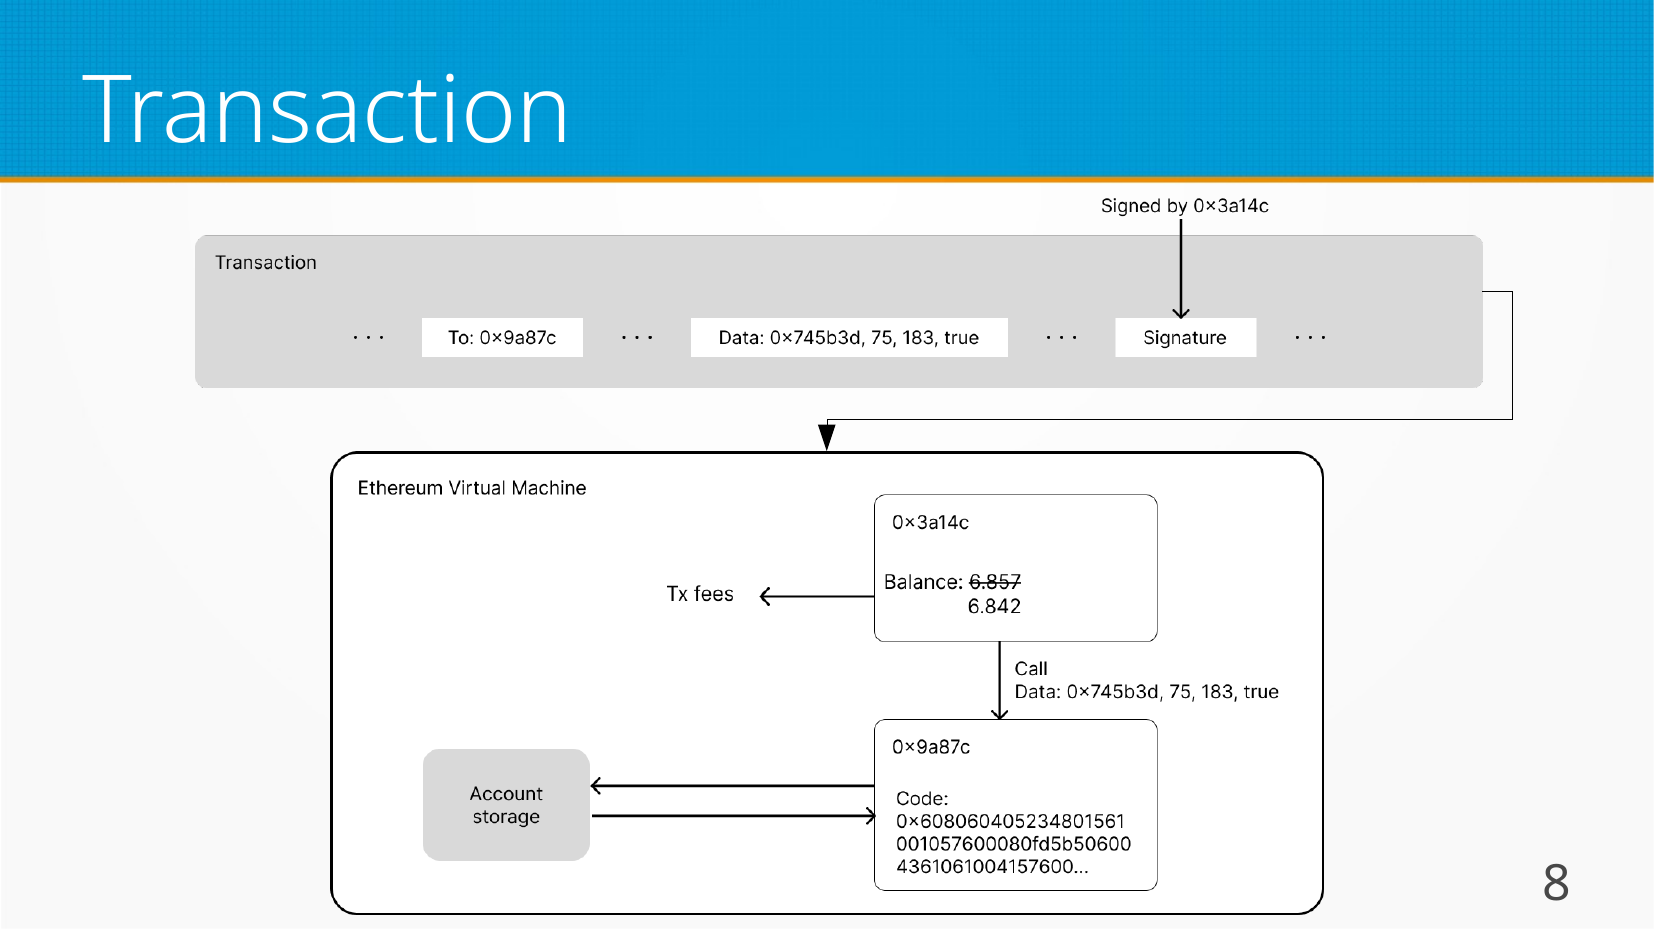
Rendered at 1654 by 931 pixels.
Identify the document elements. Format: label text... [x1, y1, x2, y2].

title Transaction [82, 14, 1571, 171]
picture [0, 175, 1654, 931]
